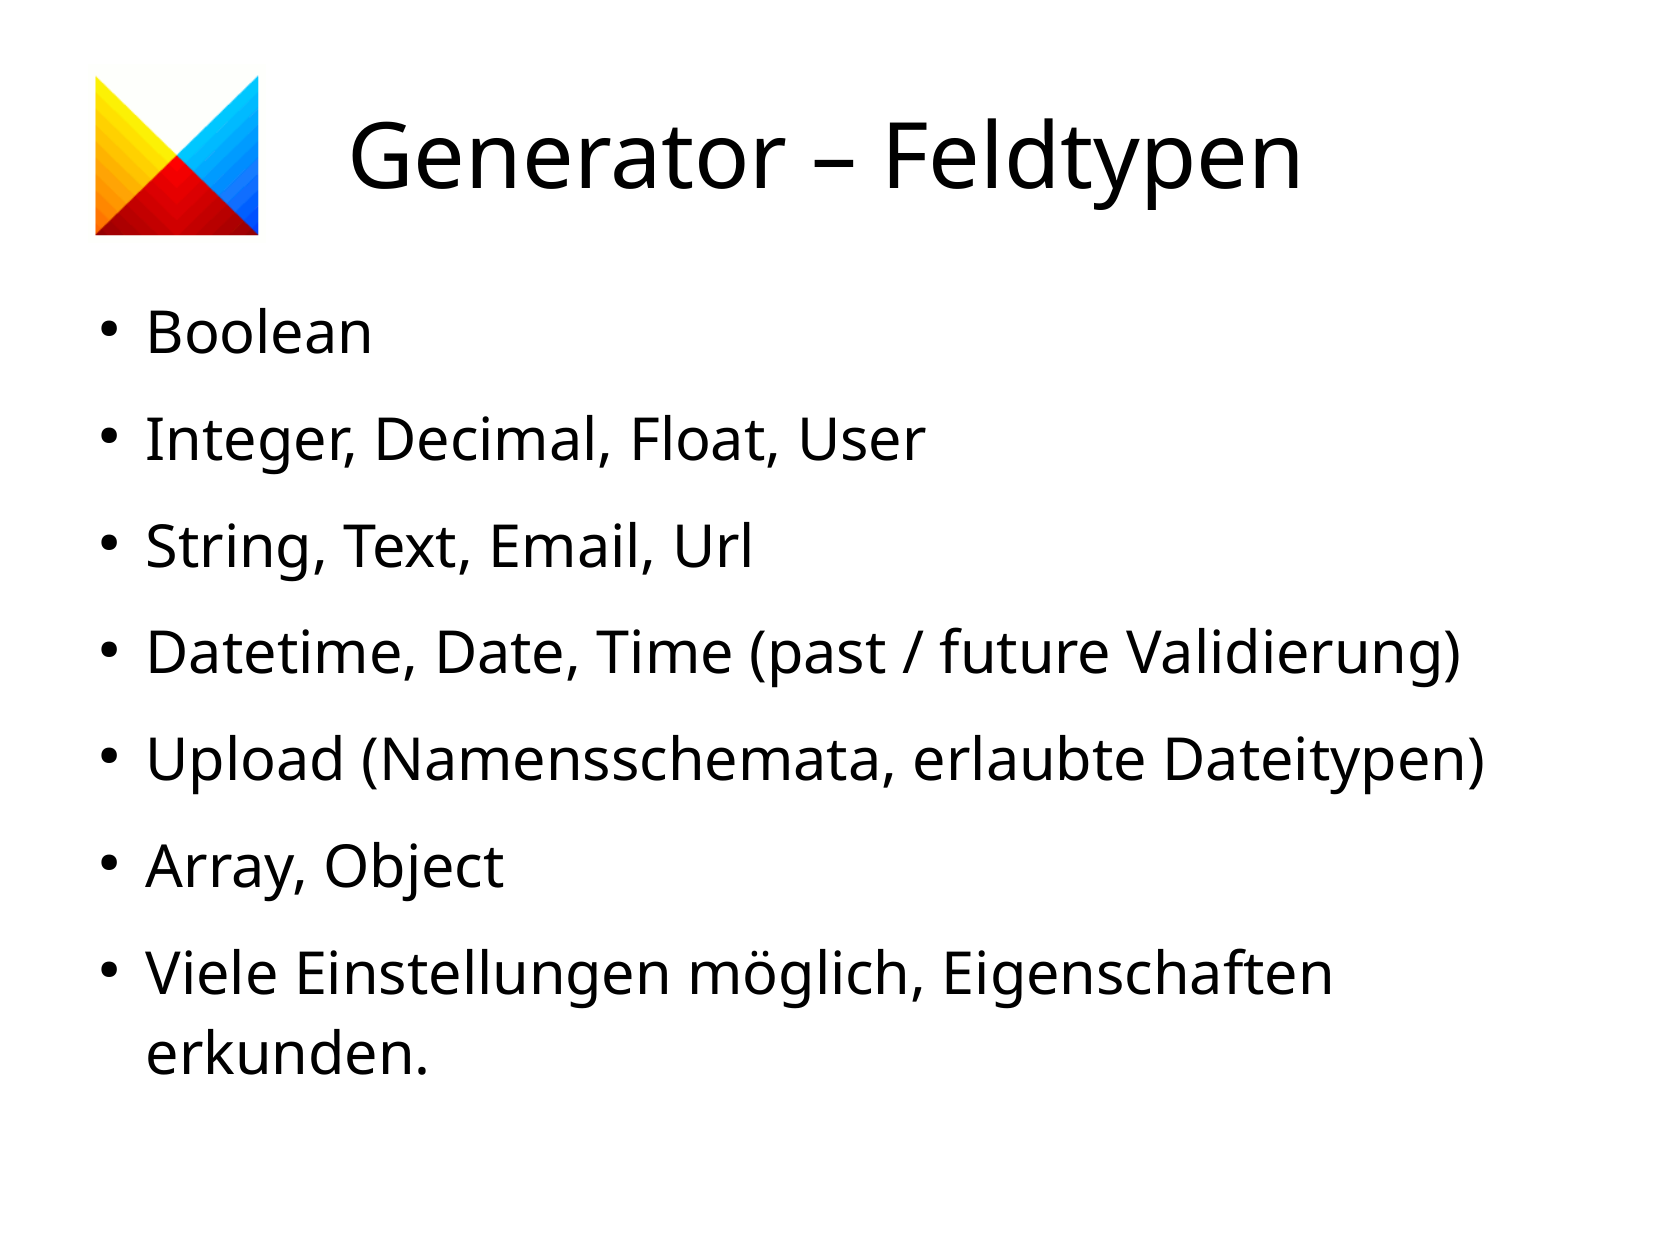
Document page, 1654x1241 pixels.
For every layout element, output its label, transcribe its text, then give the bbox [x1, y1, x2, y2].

list Boolean Integer, Decimal, Float, User String, Text, Email, Url Datetime, Date, Time (past / future Validierung) Upload (Namensschemata, erlaubte Dateitypen) Array, Object Viele Einstellungen möglich, Eigenschaften erkunden. [82, 290, 1571, 1109]
title Generator – Feldtypen [82, 49, 1571, 257]
